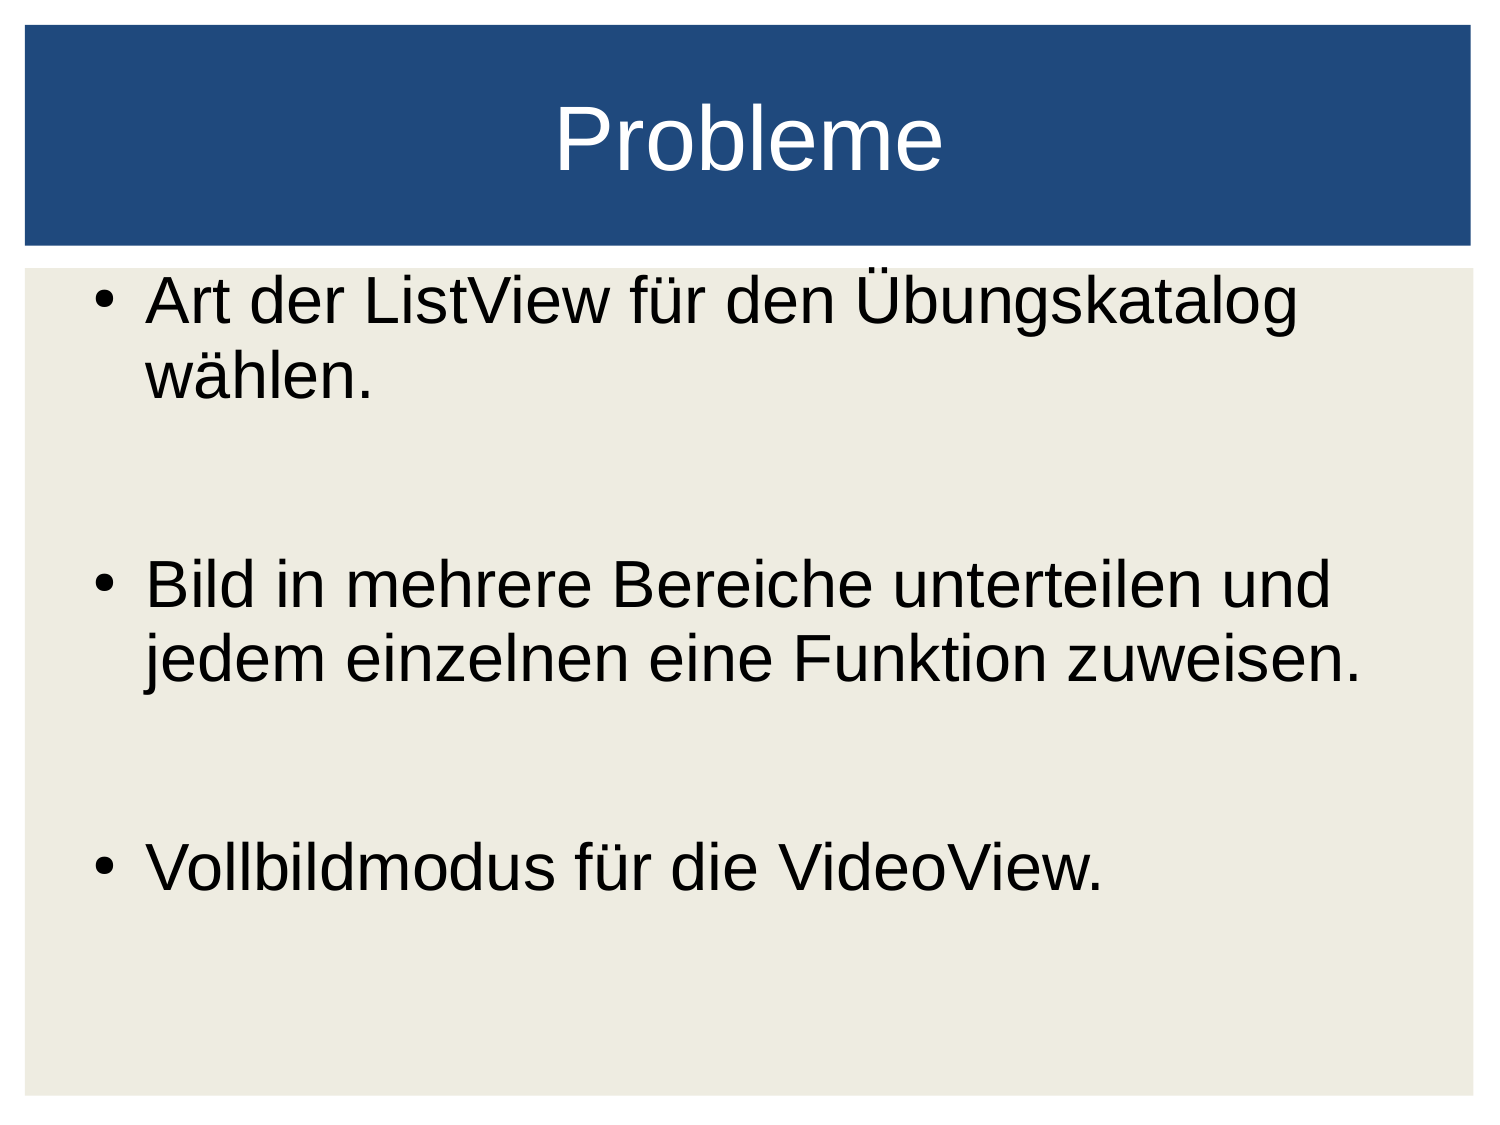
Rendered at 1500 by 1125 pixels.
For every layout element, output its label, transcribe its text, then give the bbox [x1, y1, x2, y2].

title Probleme [75, 44, 1425, 233]
list Art der ListView für den Übungskatalog wählen. Bild in mehrere Bereiche unterteilen und jedem einzelnen eine Funktion zuweisen. Vollbildmodus für die VideoView. [75, 263, 1425, 916]
